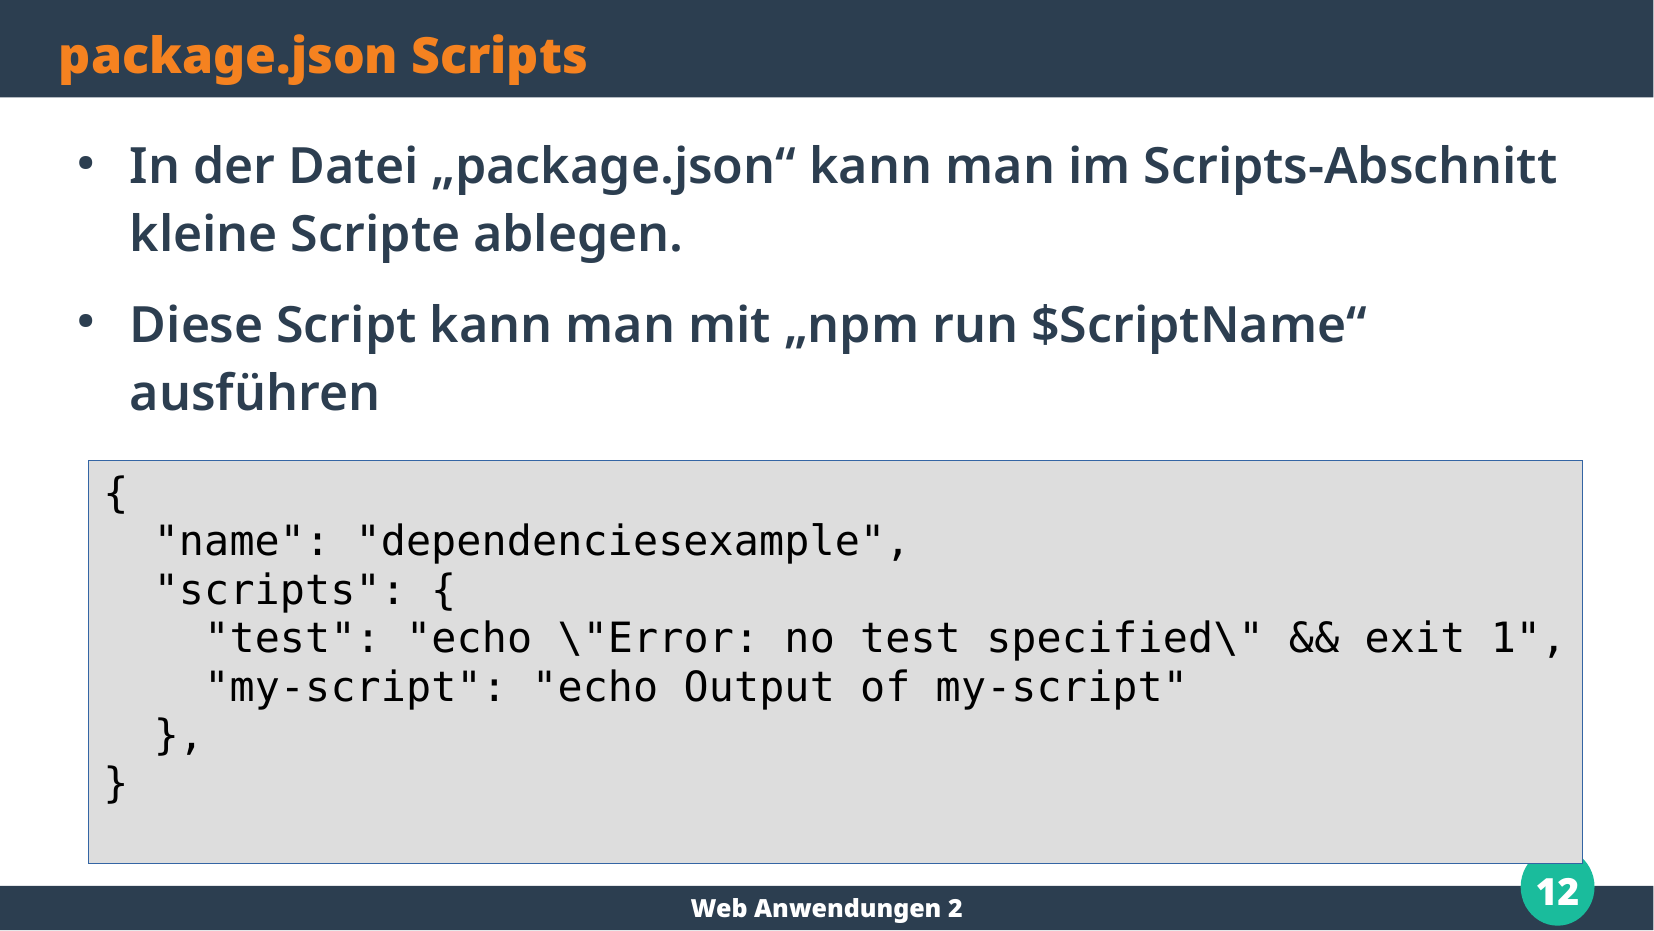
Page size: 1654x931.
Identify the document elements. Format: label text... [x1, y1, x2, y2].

text_box { "name": "dependenciesexample", "scripts": { "test": "echo \"Error: no test specified\" && exit 1", "my-script": "echo Output of my-script" }, } [88, 460, 1583, 864]
list In der Datei „package.json“ kann man im Scripts-Abschnitt kleine Scripte ablegen. Diese Script kann man mit „npm run $ScriptName“ ausführen [59, 129, 1595, 864]
title package.json Scripts [59, 8, 1595, 89]
